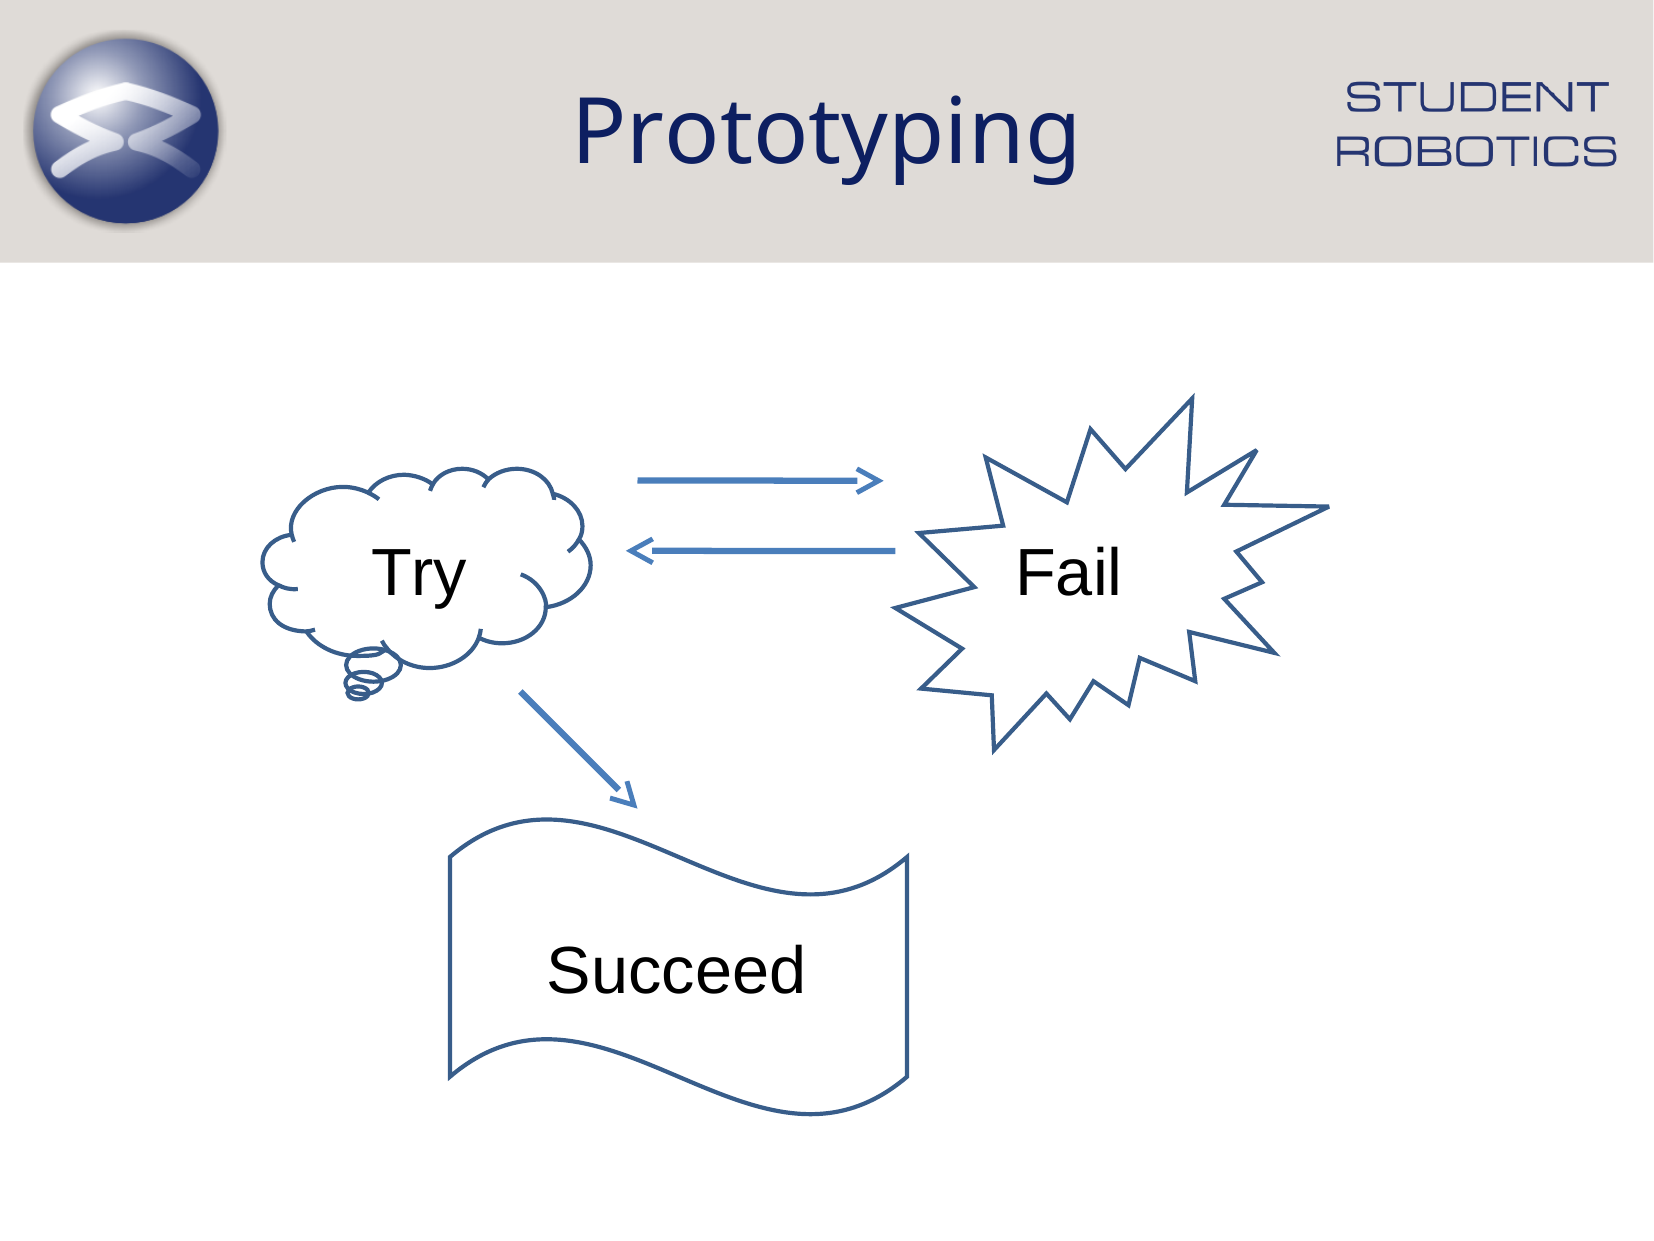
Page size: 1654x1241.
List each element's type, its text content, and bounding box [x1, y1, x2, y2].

title Prototyping [82, 7, 1571, 250]
text_box Try [356, 527, 533, 618]
text_box Fail [1000, 527, 1189, 618]
text_box Succeed [532, 925, 904, 1017]
picture [1571, 68, 1633, 174]
picture [9, 19, 82, 245]
